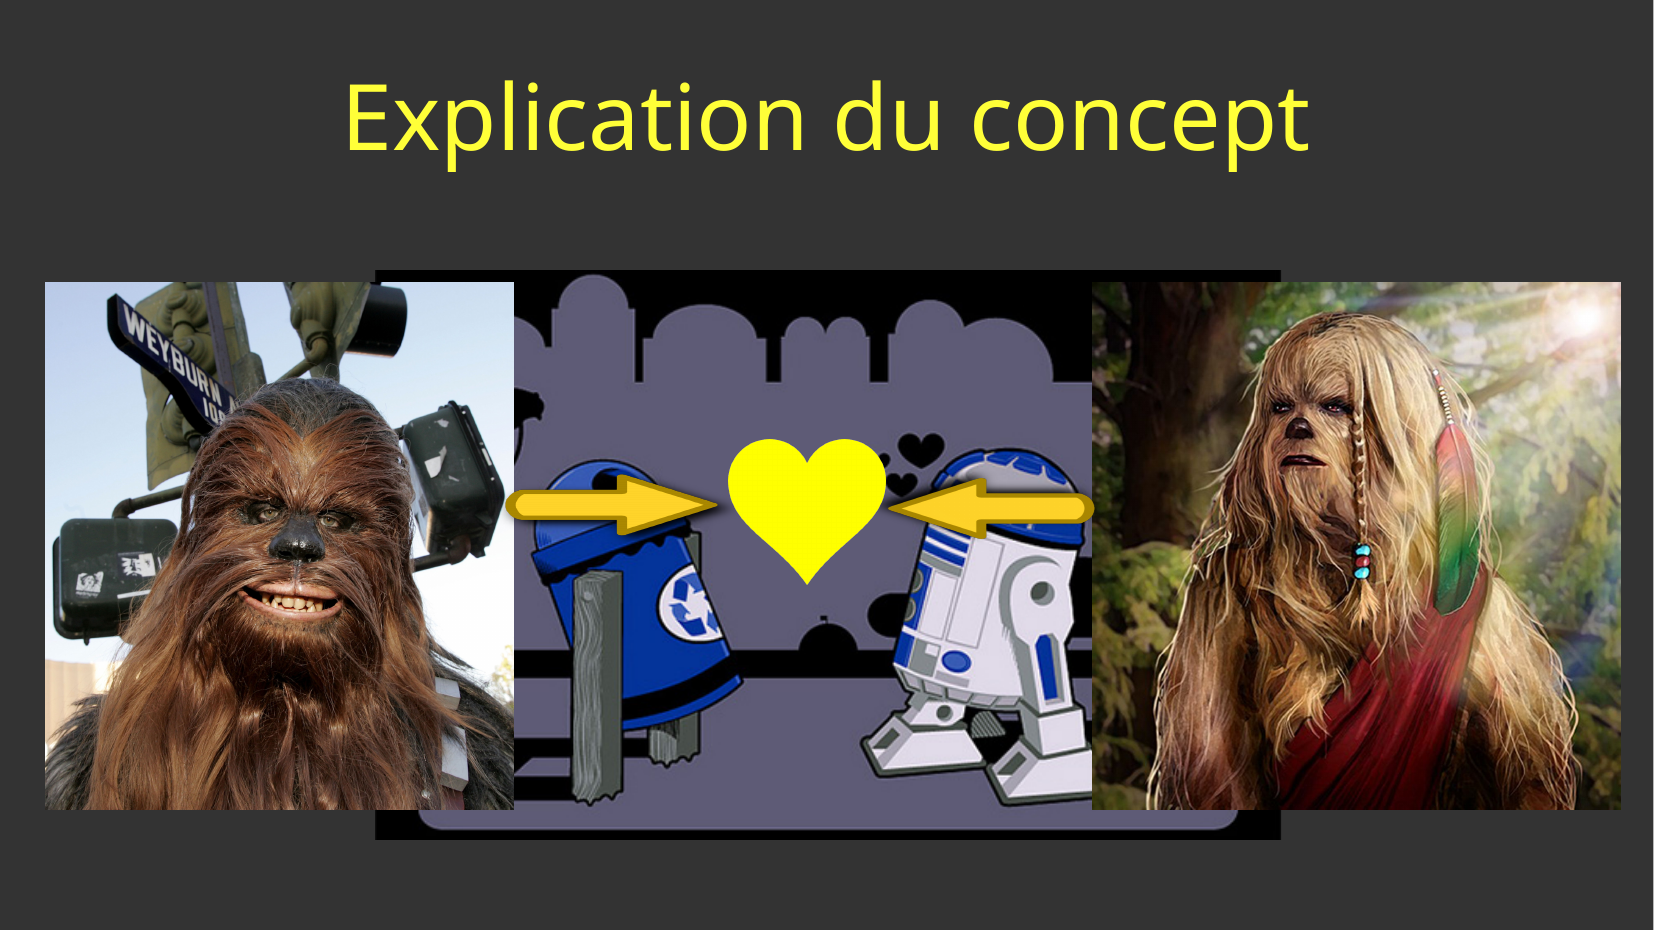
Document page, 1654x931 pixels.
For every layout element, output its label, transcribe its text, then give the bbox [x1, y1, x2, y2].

title Explication du concept [82, 37, 1571, 193]
picture [45, 270, 1621, 840]
